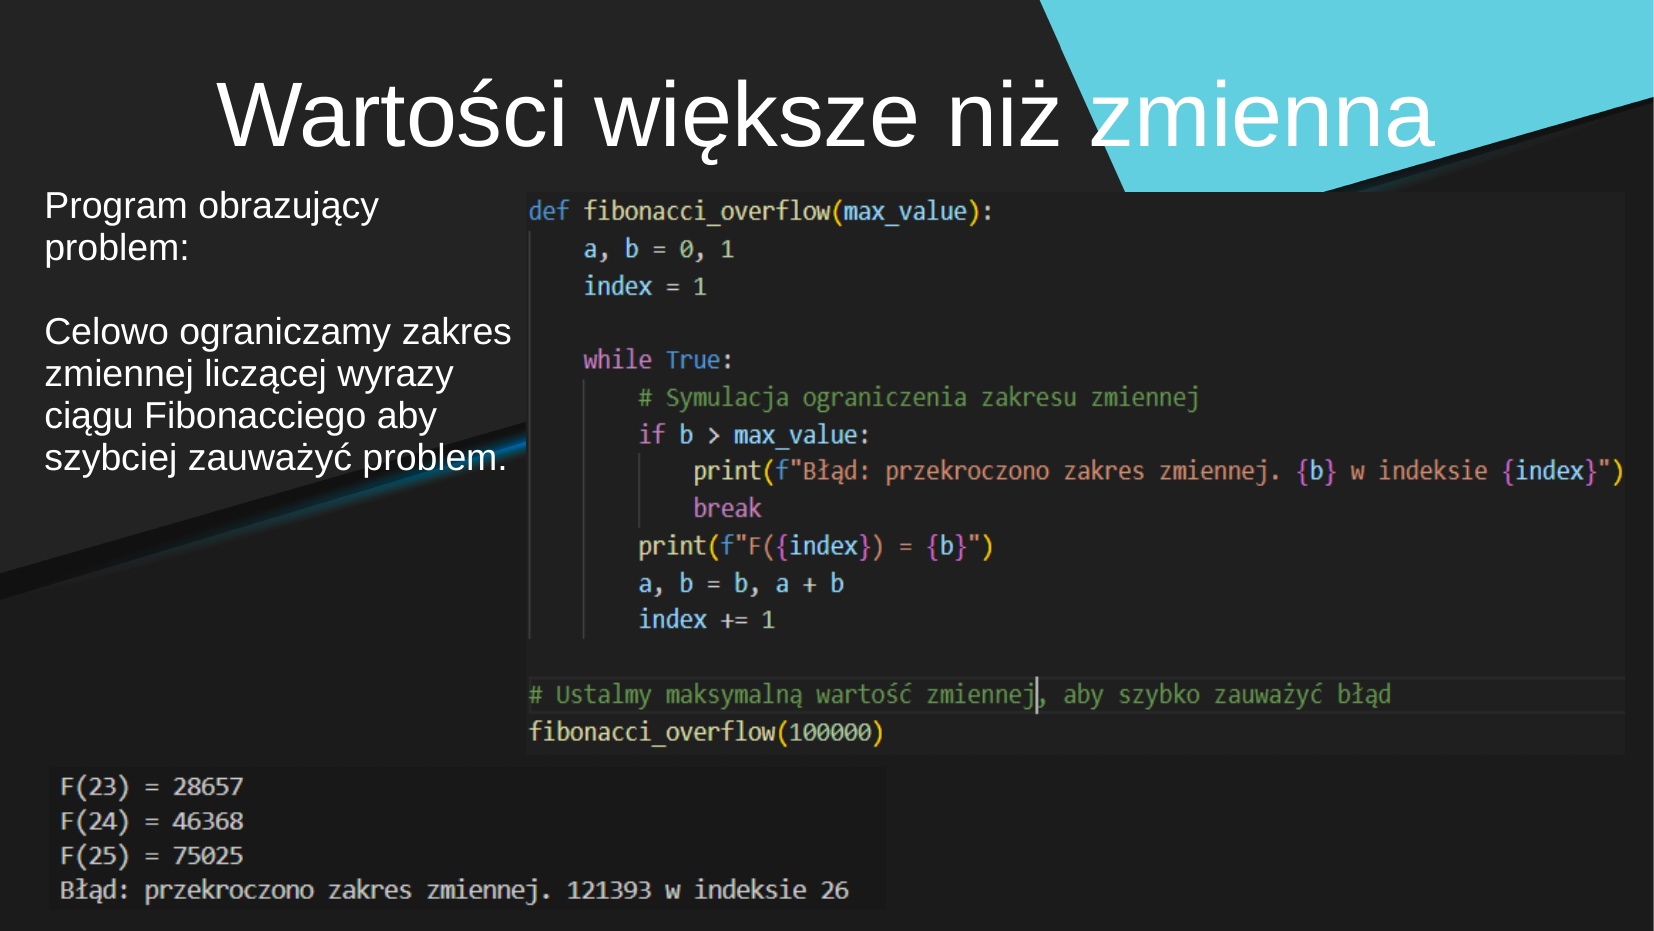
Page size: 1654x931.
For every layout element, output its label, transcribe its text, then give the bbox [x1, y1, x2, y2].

picture [0, 0, 1654, 931]
title Wartości większe niż zmienna [82, 37, 1571, 192]
text_box Program obrazujący problem: Celowo ograniczamy zakres zmiennej liczącej wyrazy ciągu Fibonacciego aby szybciej zauważyć problem. [29, 177, 532, 768]
